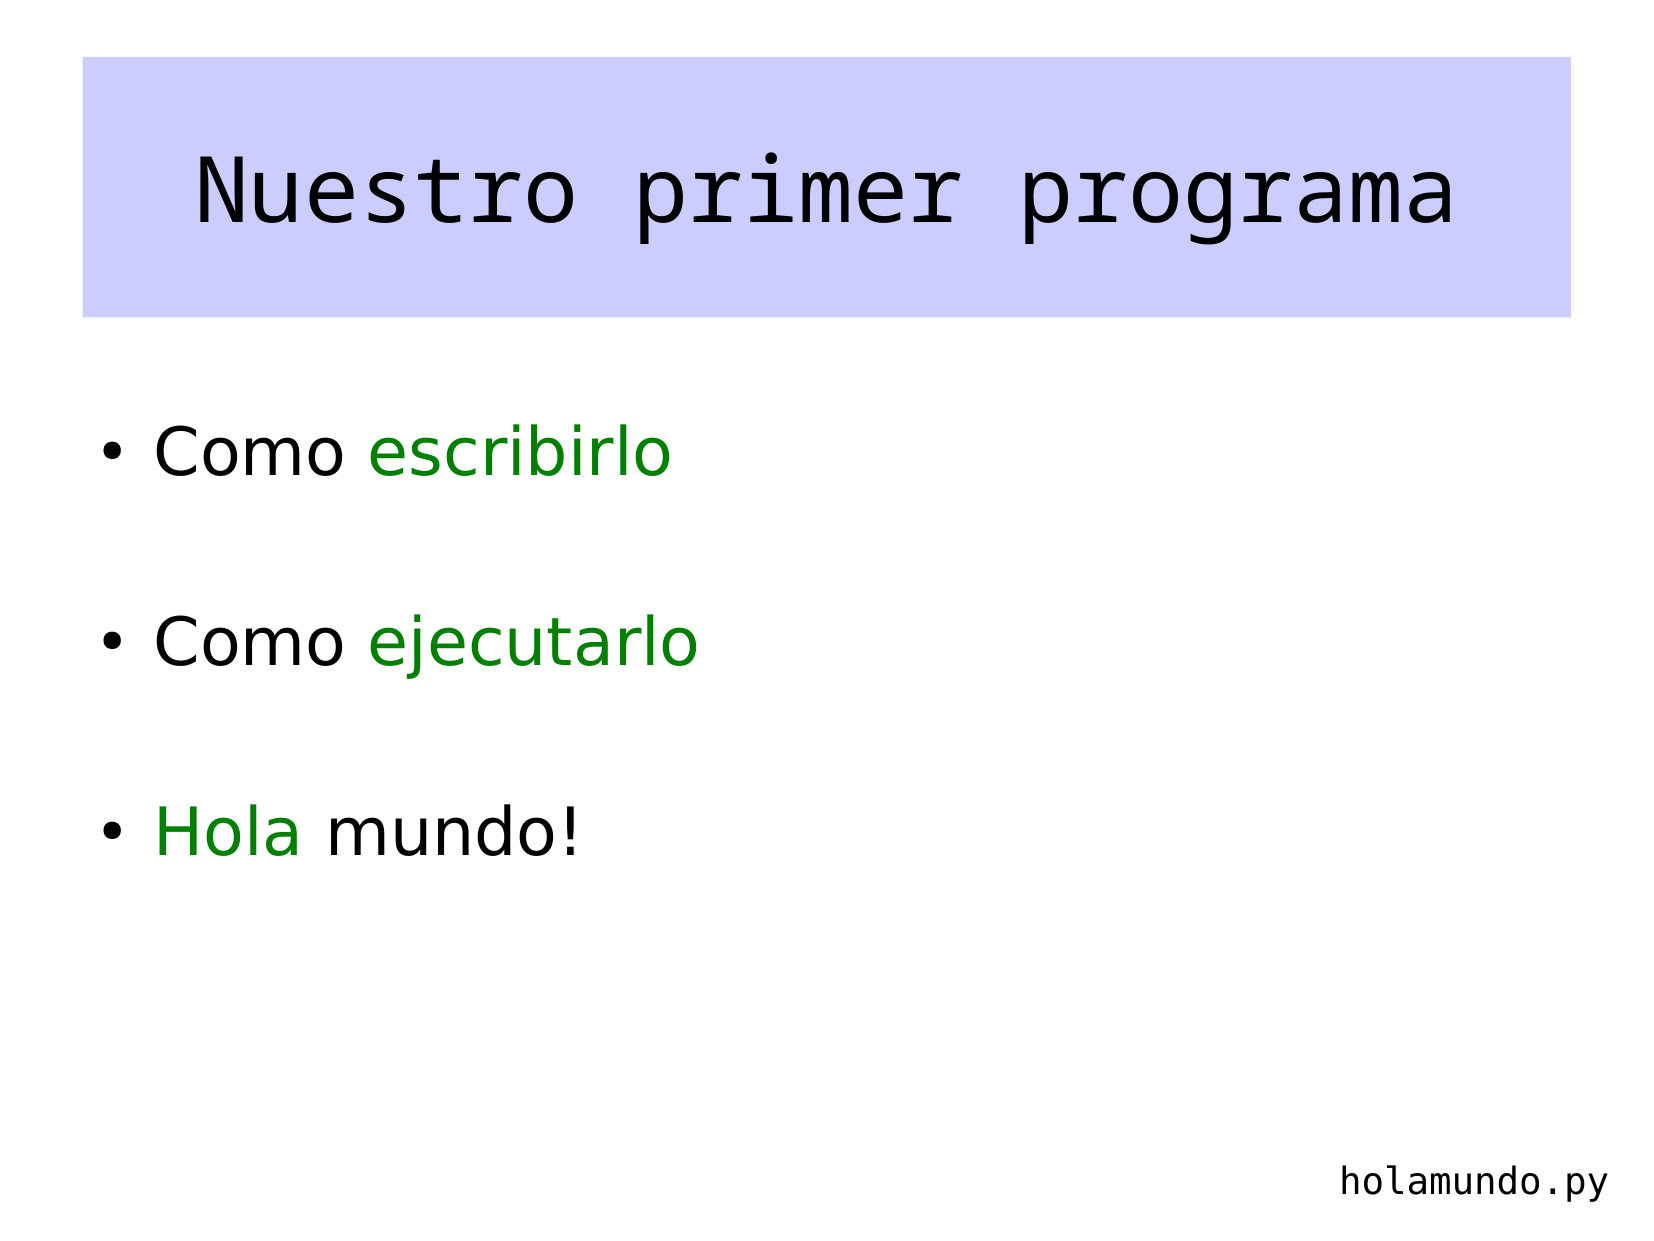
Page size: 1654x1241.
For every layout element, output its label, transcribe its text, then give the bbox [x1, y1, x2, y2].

text_box holamundo.py [1324, 1152, 1625, 1211]
title Nuestro primer programa [82, 56, 1571, 318]
list Como escribirlo Como ejecutarlo Hola mundo! [82, 413, 1571, 1232]
